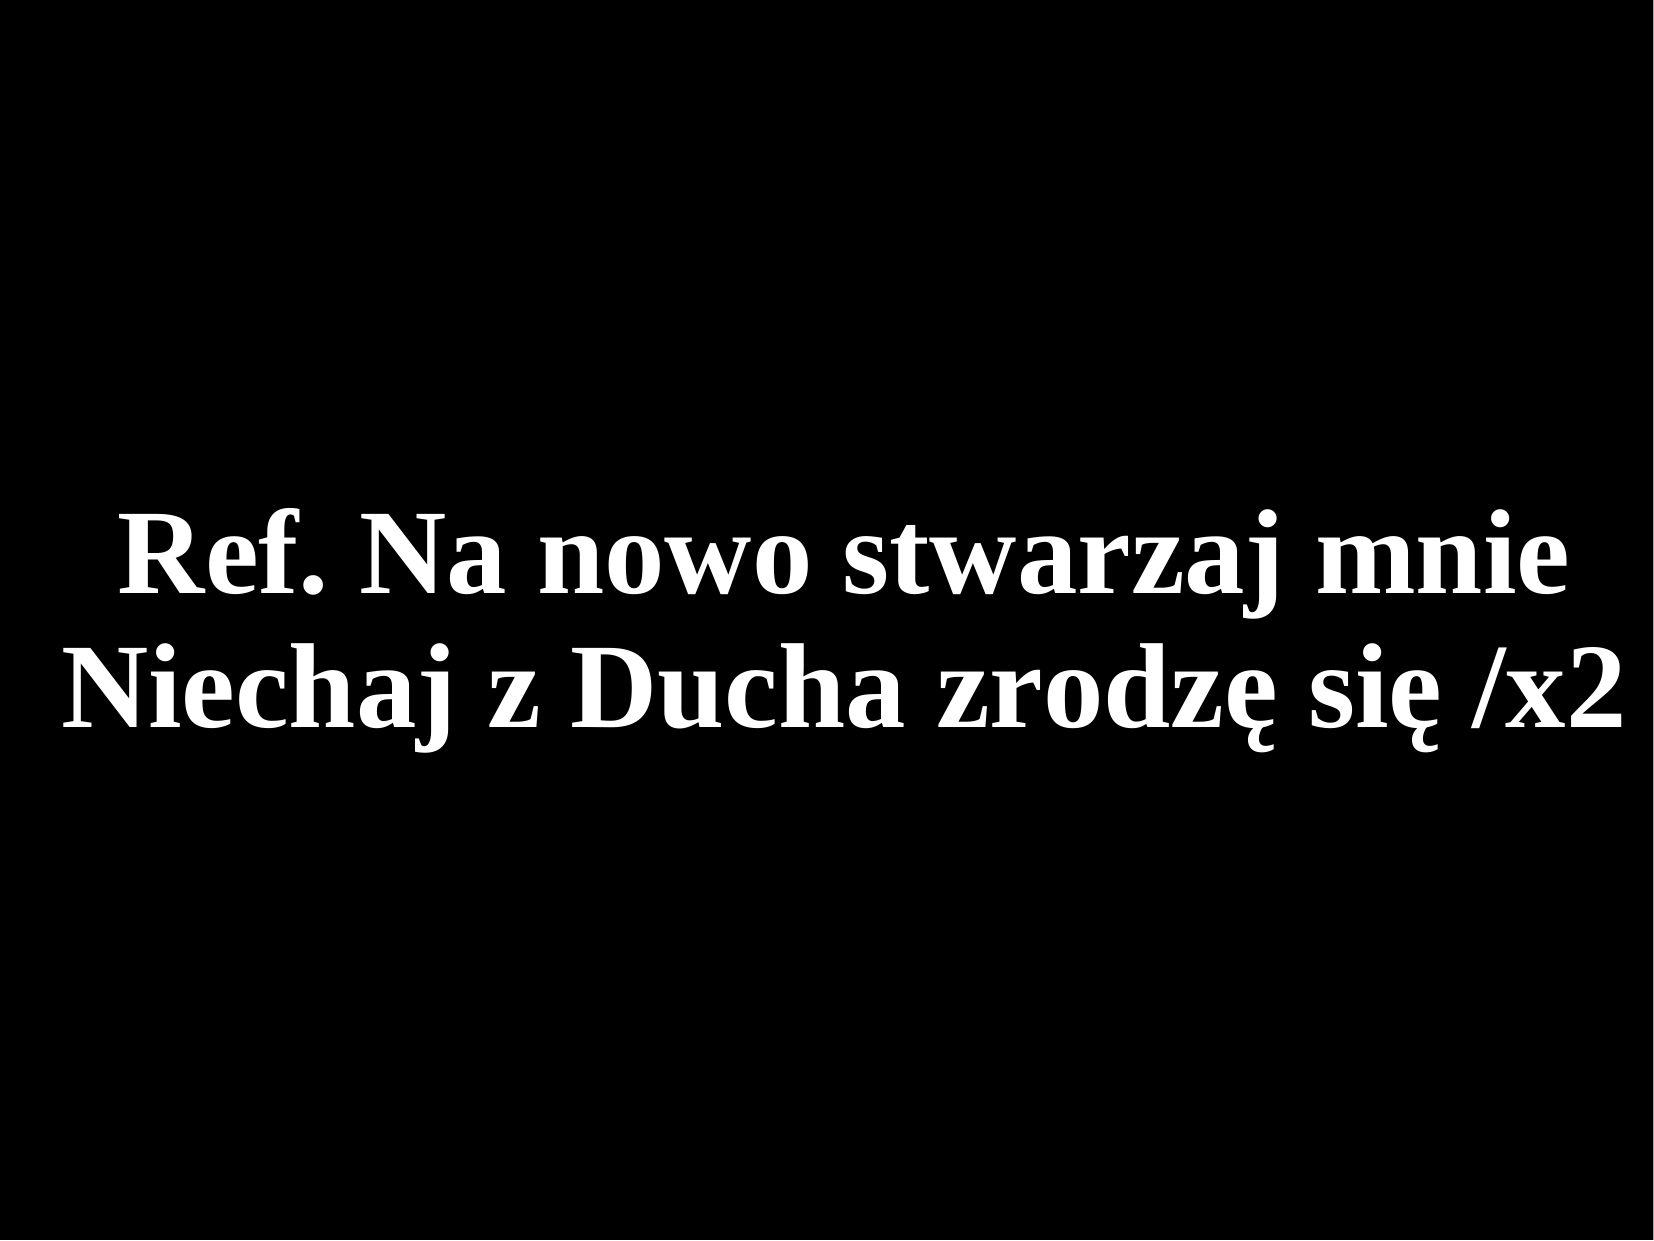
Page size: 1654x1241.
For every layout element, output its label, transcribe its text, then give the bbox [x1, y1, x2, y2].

subtitle Ref. Na nowo stwarzaj mnie Niechaj z Ducha zrodzę się /x2 [0, 0, 1654, 1241]
